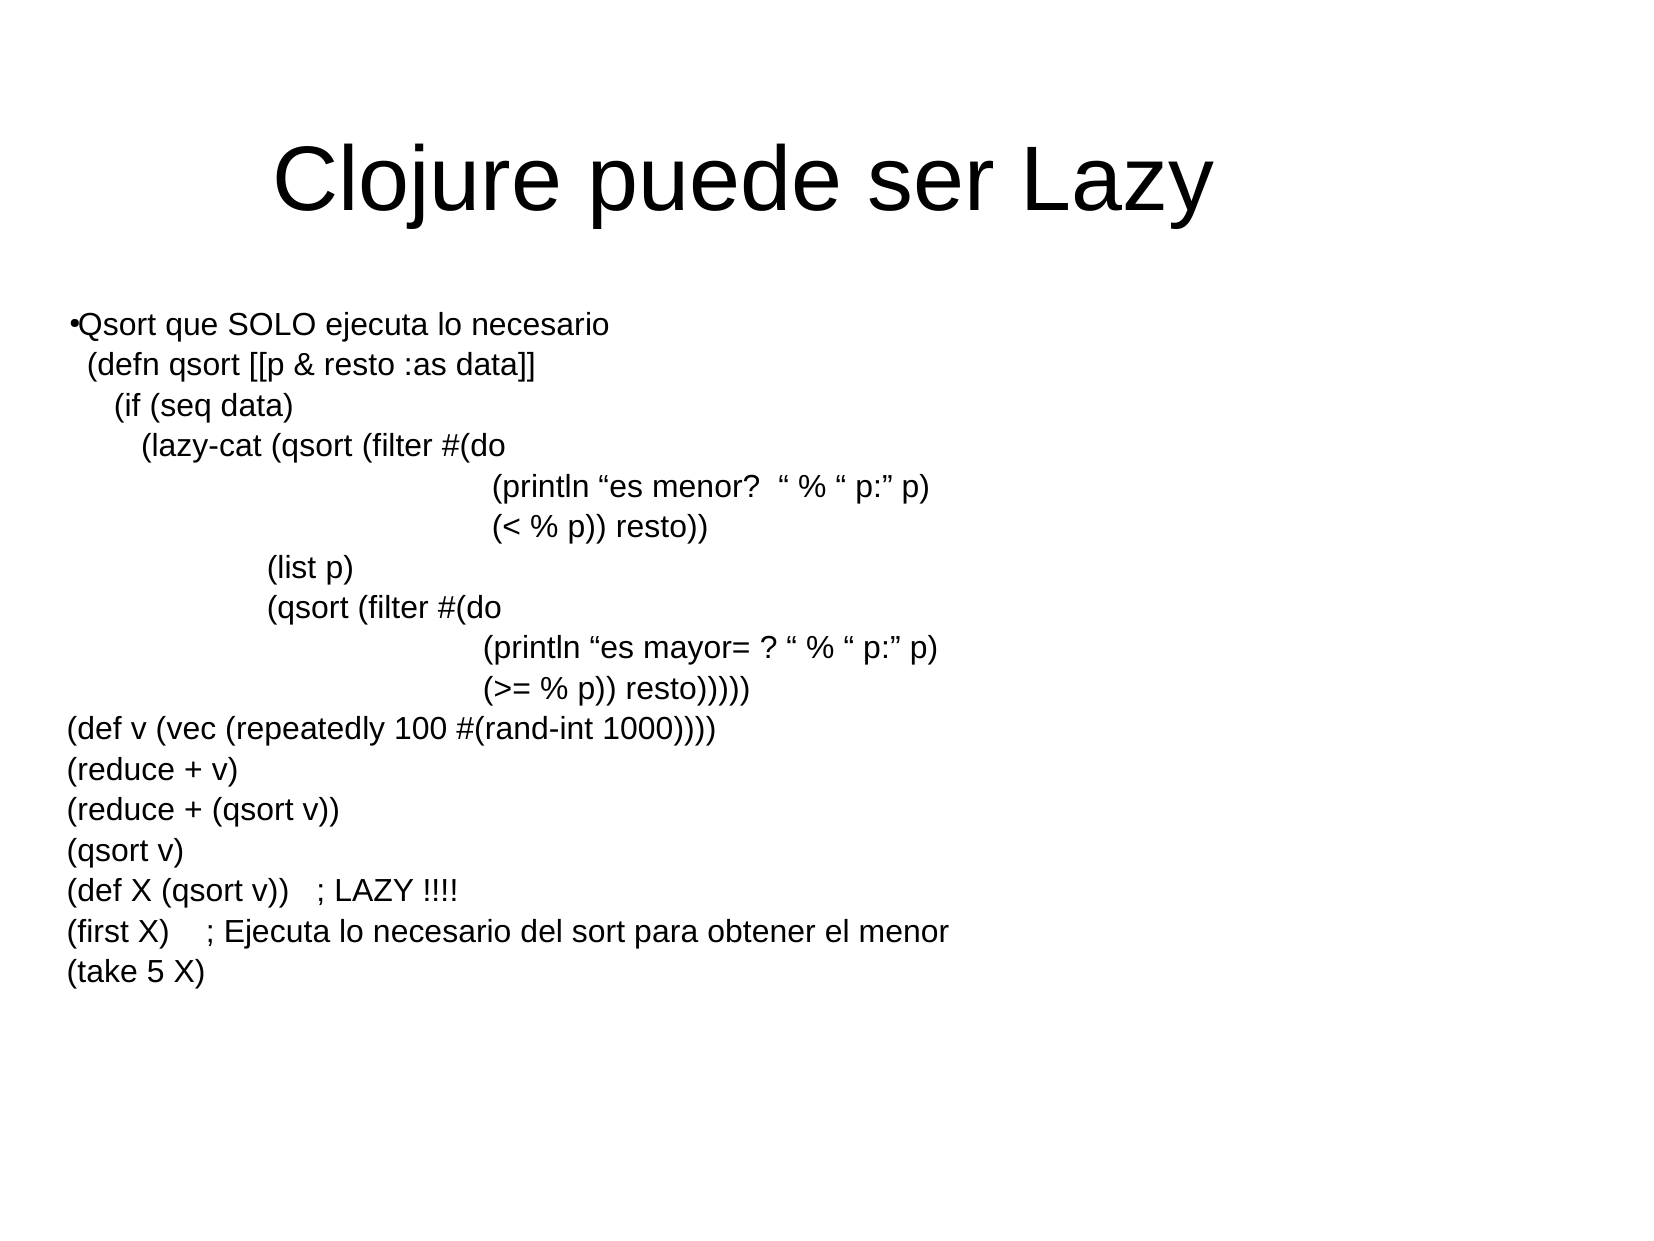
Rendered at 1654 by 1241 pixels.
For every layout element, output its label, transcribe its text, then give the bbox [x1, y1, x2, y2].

list Qsort que SOLO ejecuta lo necesario (defn qsort [[p & resto :as data]] (if (seq data) (lazy-cat (qsort (filter #(do (println “es menor? “ % “ p:” p) (< % p)) resto)) (list p) (qsort (filter #(do (println “es mayor= ? “ % “ p:” p) (>= % p)) resto))))) (def v (vec (repeatedly 100 #(rand-int 1000)))) (reduce + v) (reduce + (qsort v)) (qsort v) (def X (qsort v)) ; LAZY !!!! (first X) ; Ejecuta lo necesario del sort para obtener el menor (take 5 X) [66, 306, 1555, 1026]
title Clojure puede ser Lazy [0, 75, 1489, 283]
